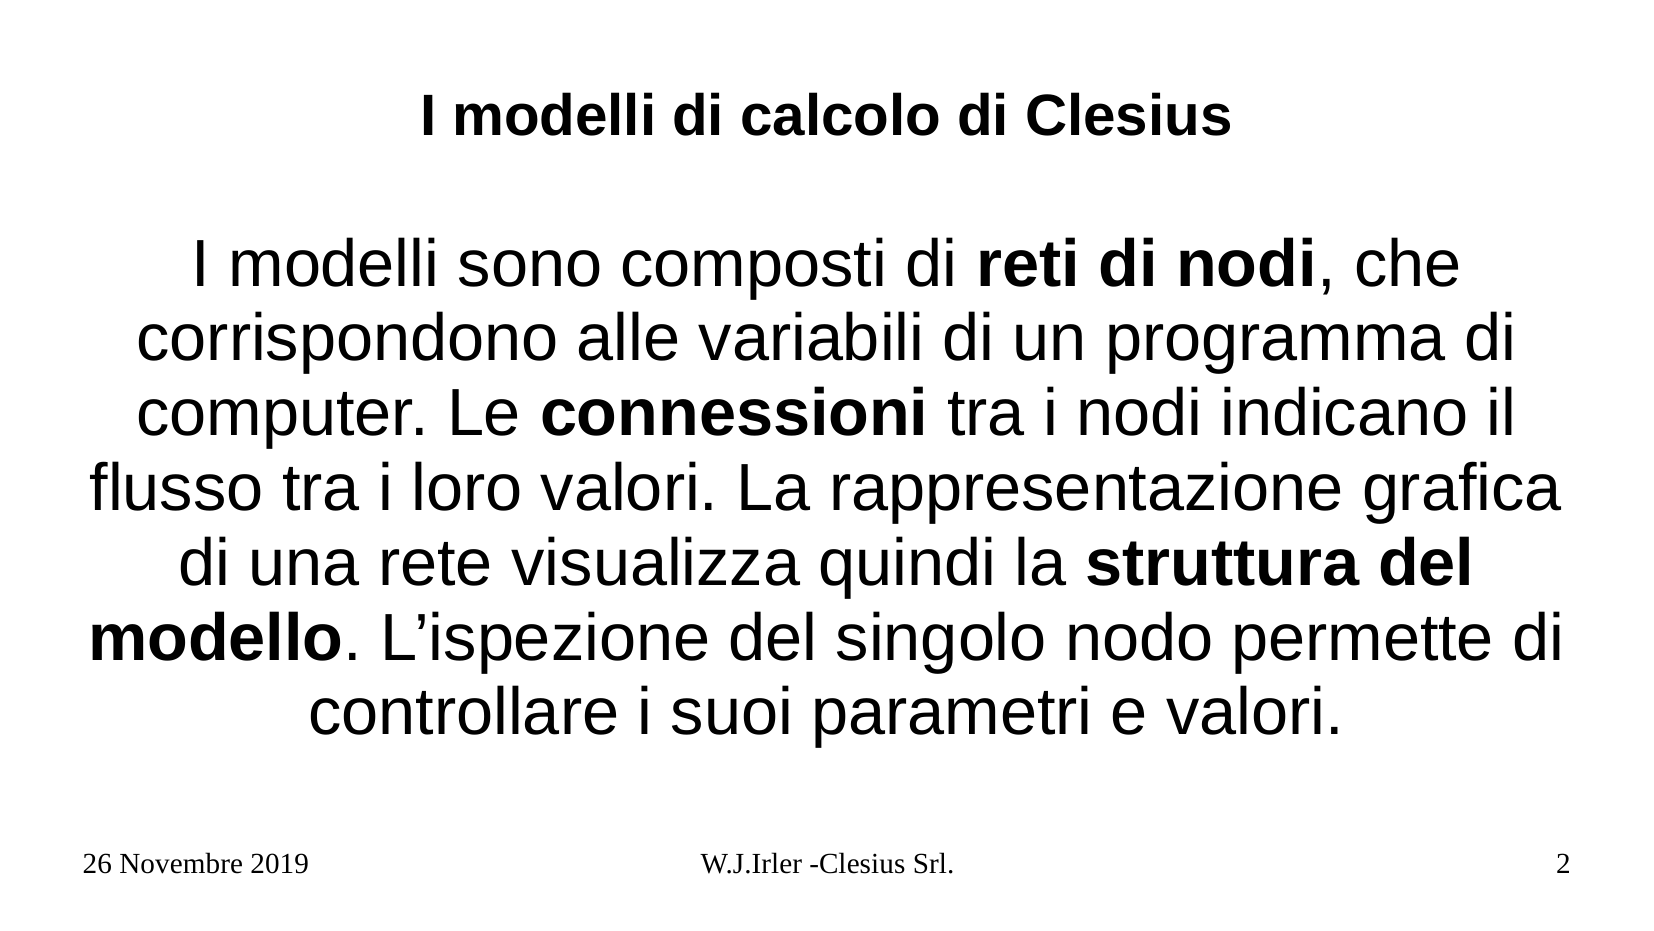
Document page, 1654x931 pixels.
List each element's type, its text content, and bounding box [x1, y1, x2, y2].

subtitle I modelli sono composti di reti di nodi, che corrispondono alle variabili di un programma di computer. Le connessioni tra i nodi indicano il flusso tra i loro valori. La rappresentazione grafica di una rete visualizza quindi la struttura del modello. L’ispezione del singolo nodo permette di controllare i suoi parametri e valori. [82, 217, 1571, 758]
title I modelli di calcolo di Clesius [82, 37, 1571, 193]
